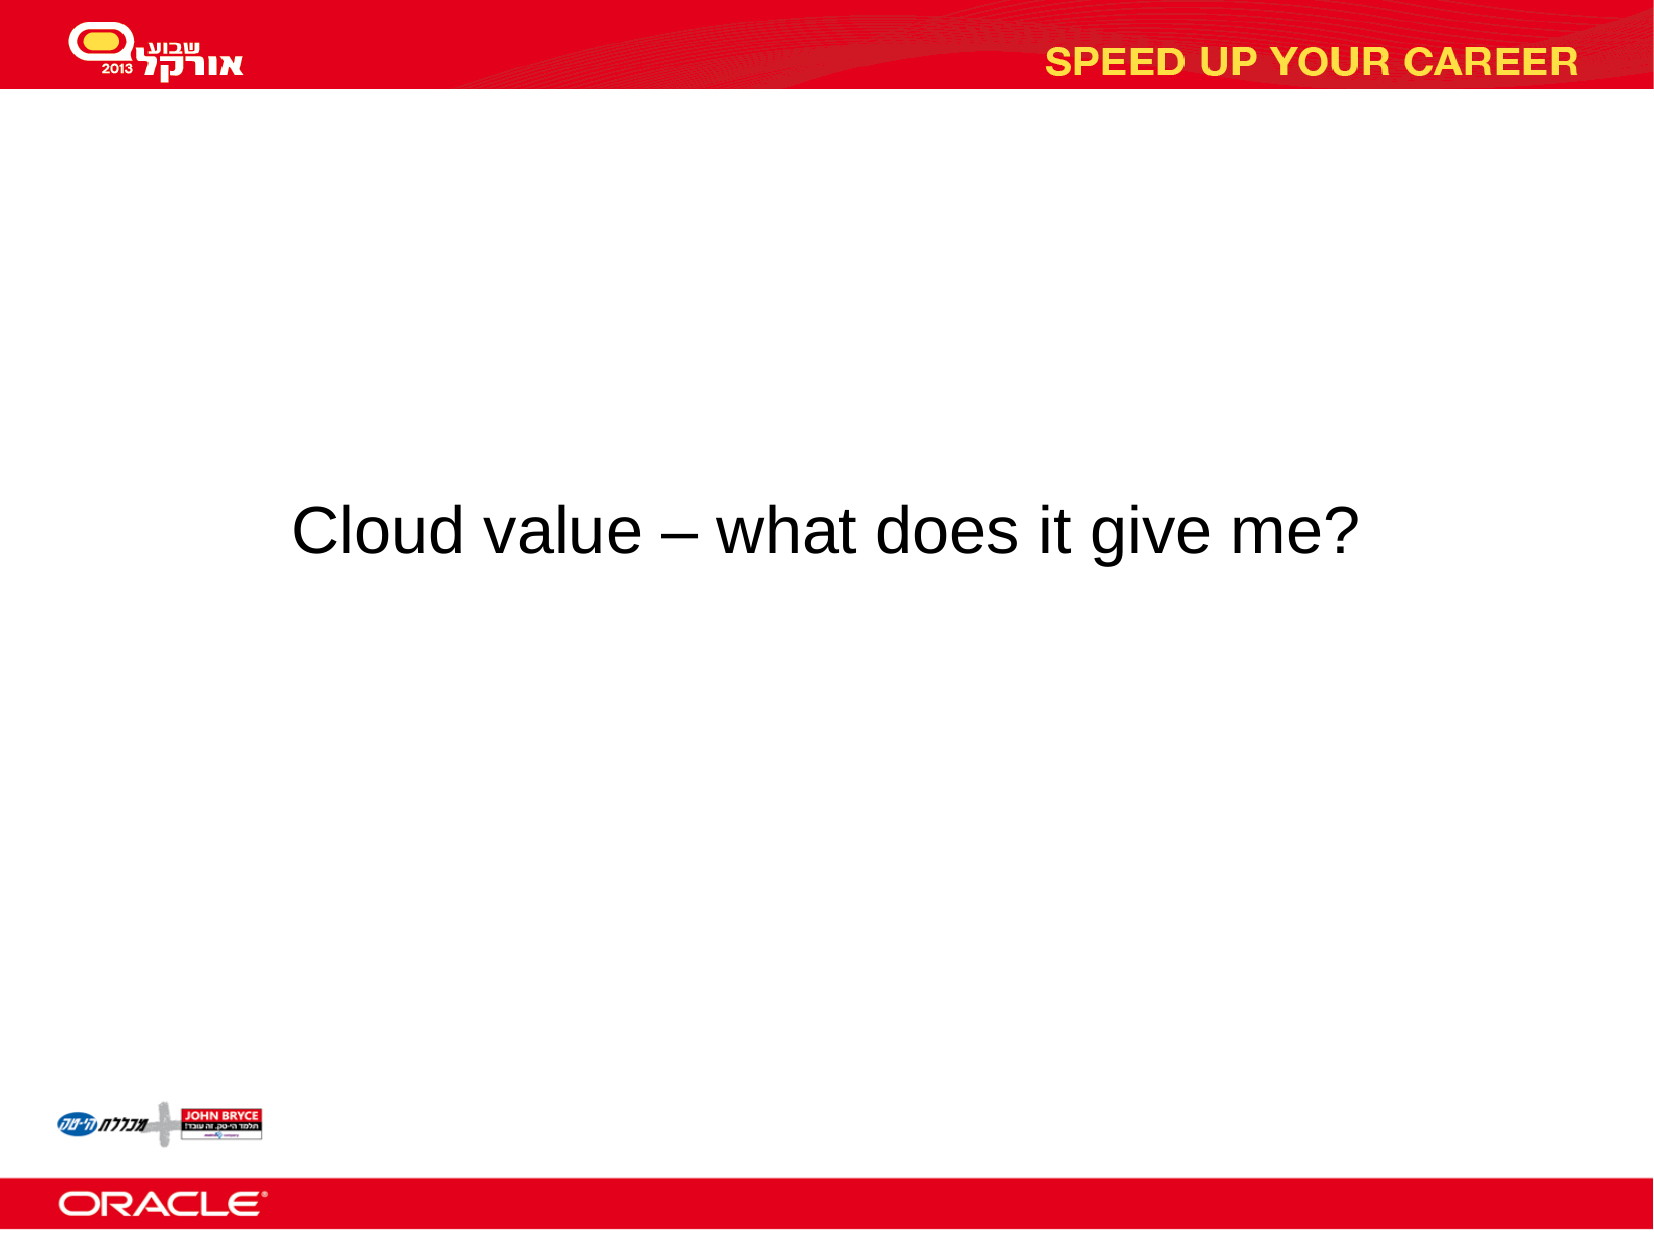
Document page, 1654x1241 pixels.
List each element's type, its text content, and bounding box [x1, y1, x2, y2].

text_box Cloud value – what does it give me? [82, 49, 1571, 1010]
picture [0, 0, 1654, 89]
picture [0, 1087, 1653, 1240]
